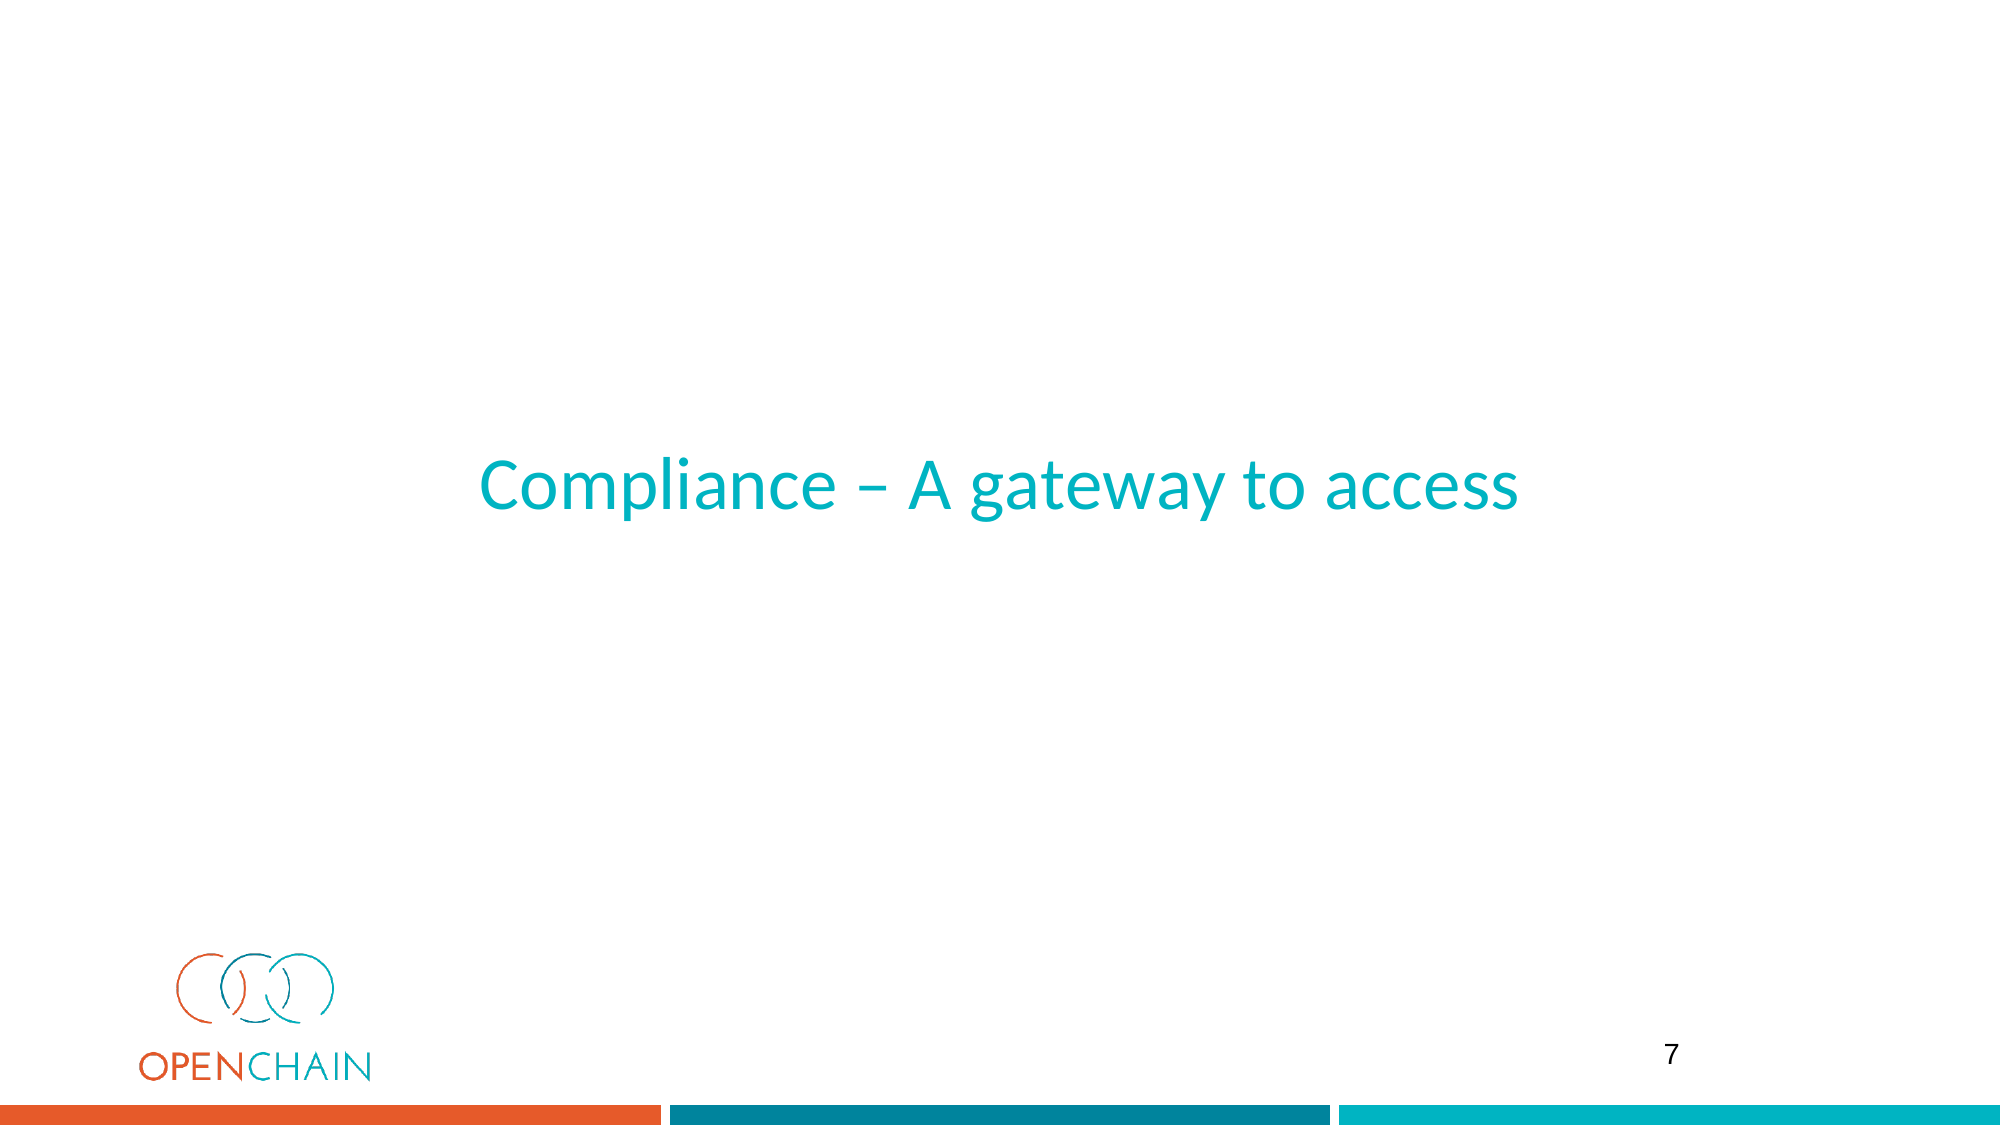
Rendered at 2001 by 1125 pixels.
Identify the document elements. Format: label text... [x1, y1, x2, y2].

title Compliance – A gateway to access [137, 376, 1863, 594]
text_box 7 [1648, 1022, 1863, 1083]
